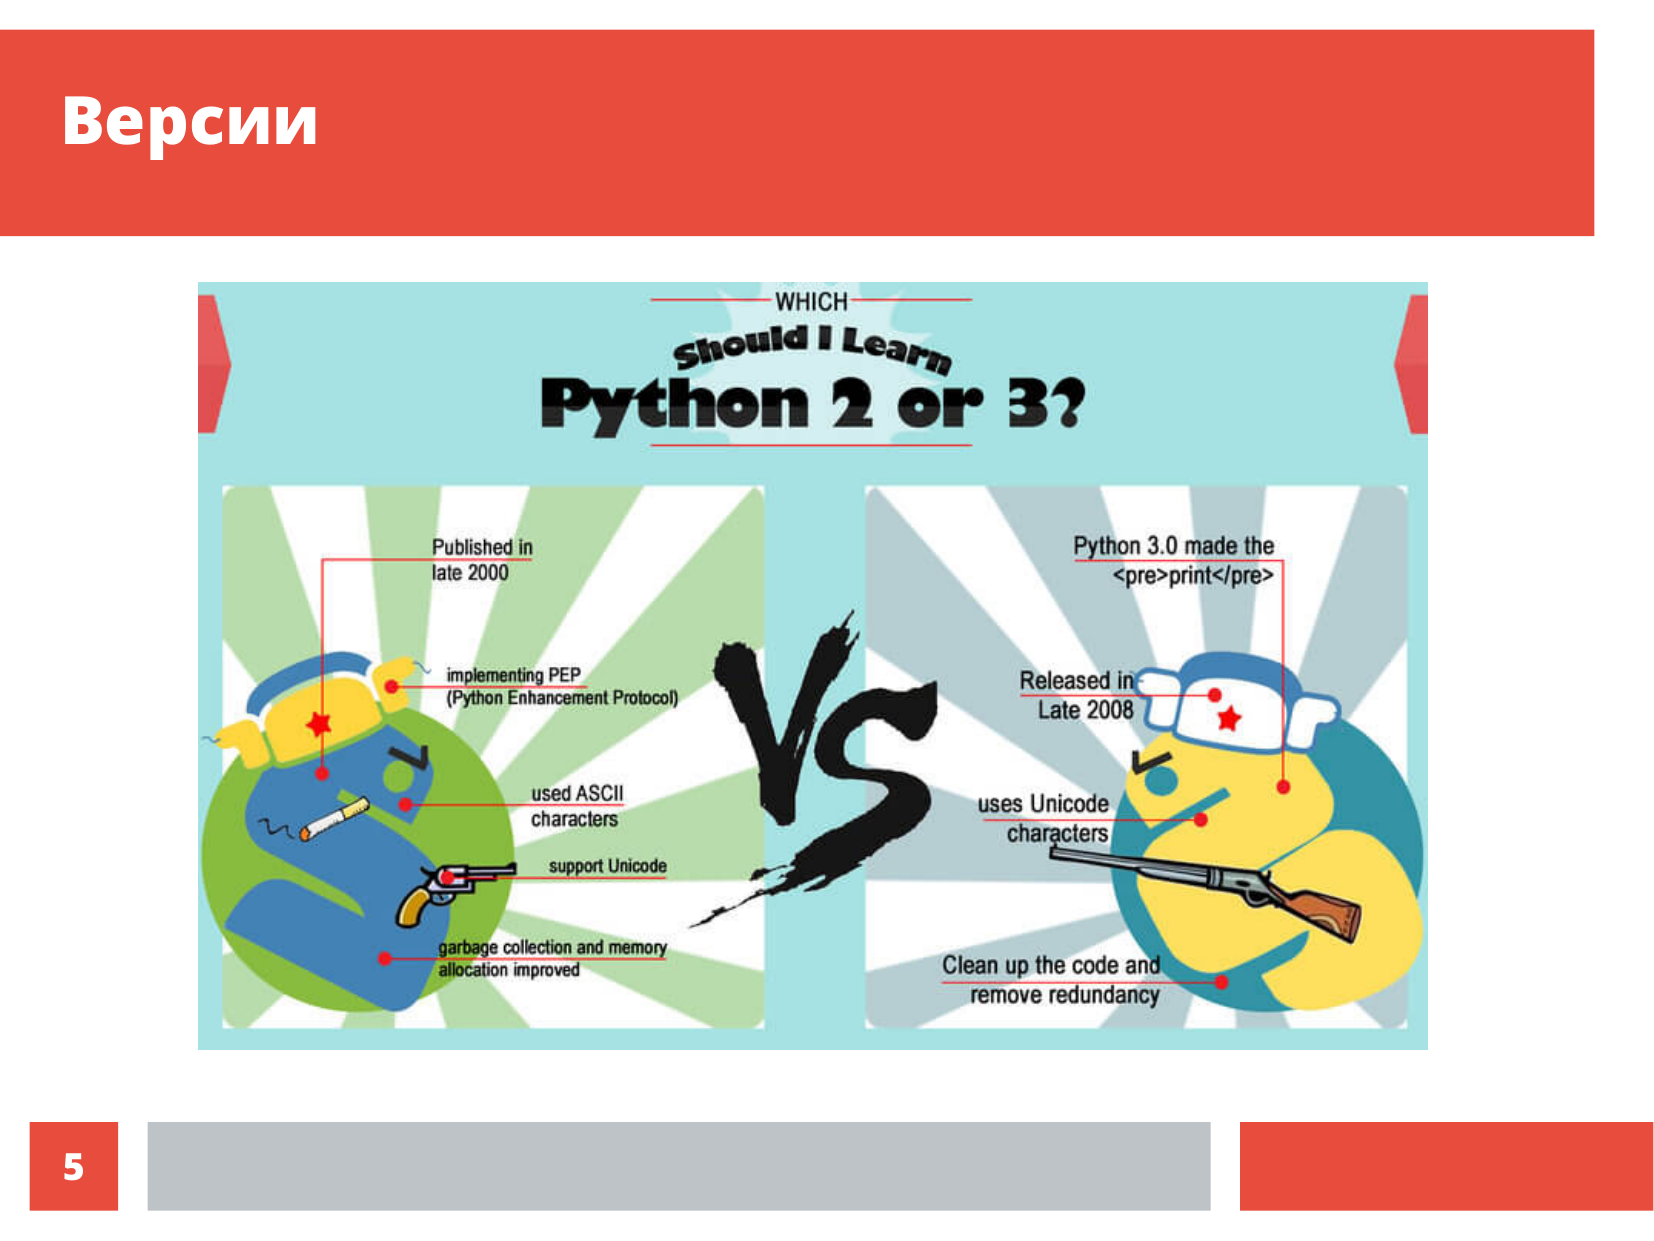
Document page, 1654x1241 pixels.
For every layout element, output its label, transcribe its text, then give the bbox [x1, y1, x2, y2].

title Версии [60, 16, 1596, 165]
picture [198, 282, 1428, 1051]
